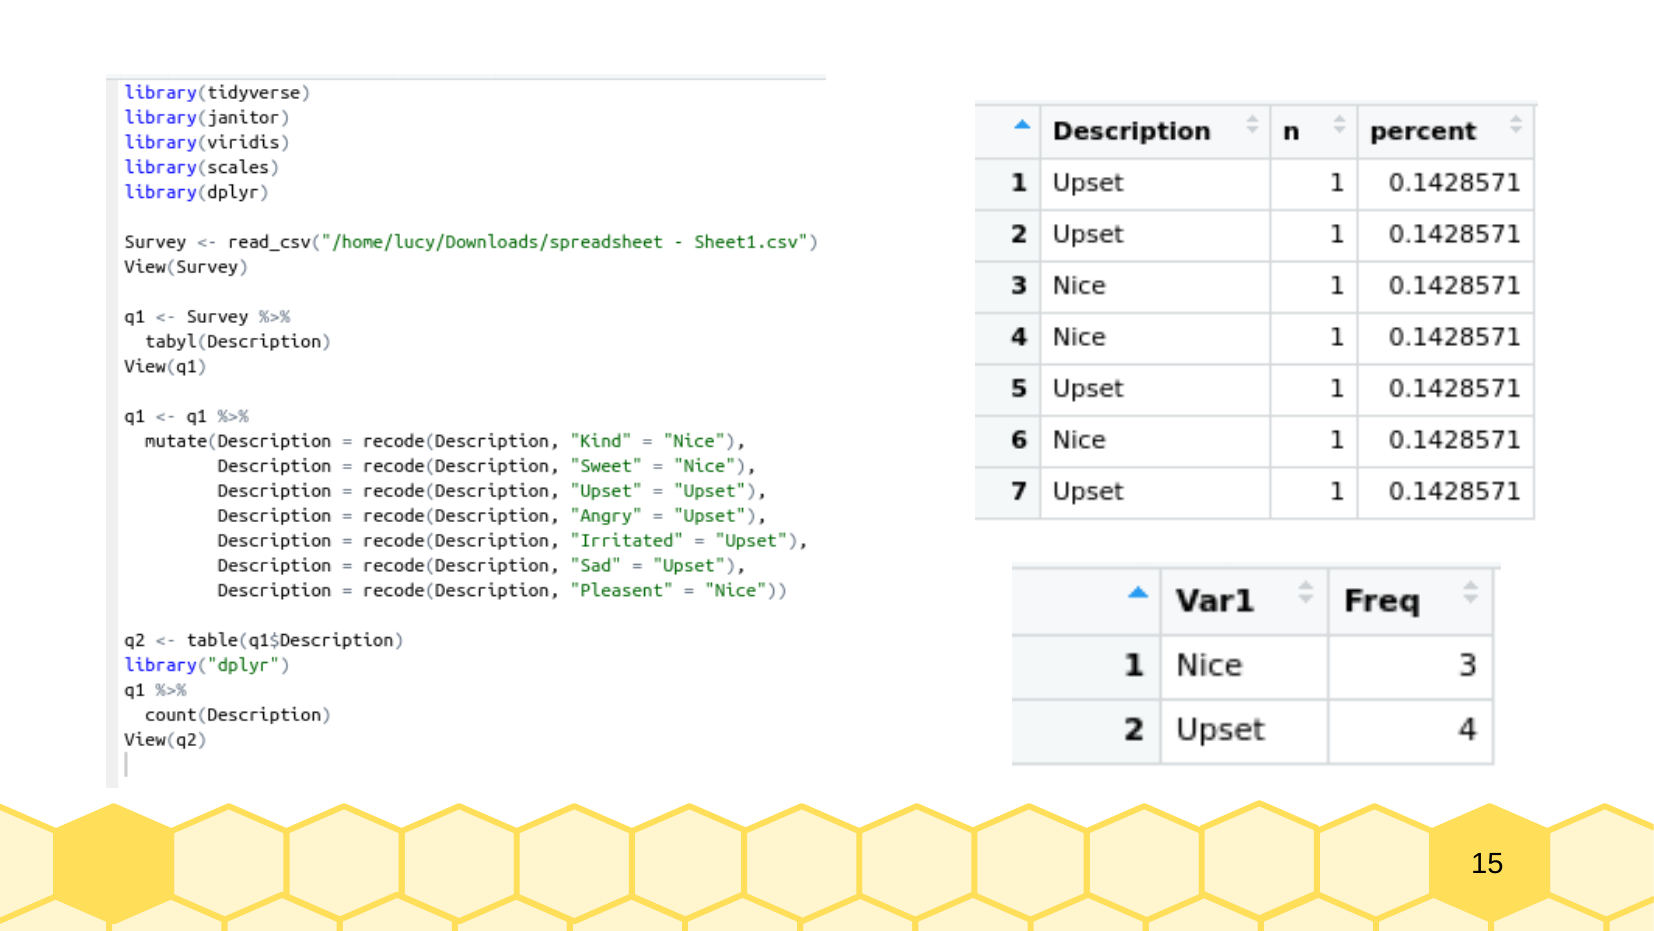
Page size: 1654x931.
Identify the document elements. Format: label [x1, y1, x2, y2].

picture [975, 100, 1538, 526]
picture [106, 74, 826, 788]
picture [1012, 562, 1501, 769]
